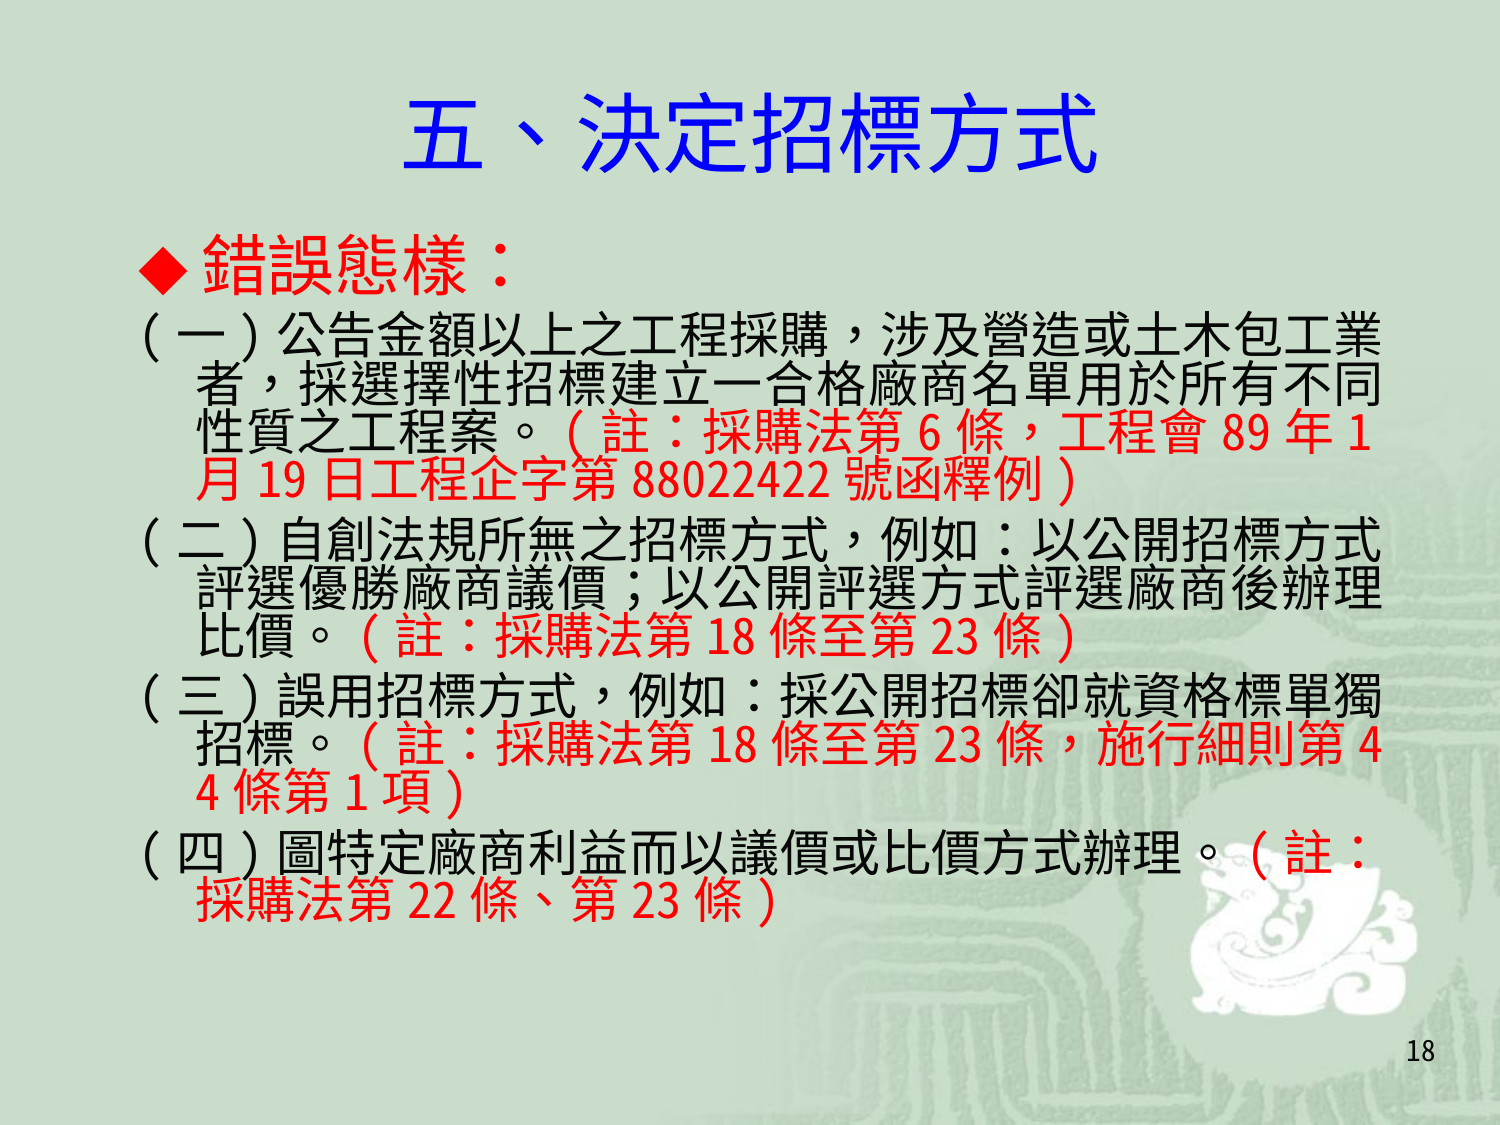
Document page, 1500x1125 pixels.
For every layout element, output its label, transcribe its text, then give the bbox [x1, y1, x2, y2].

title 五、決定招標方式 [49, 37, 1451, 225]
text_box <編號> [1074, 1024, 1451, 1103]
picture [0, 0, 1500, 1125]
list ◆錯誤態樣： (一)公告金額以上之工程採購，涉及營造或土木包工業者，採選擇性招標建立一合格廠商名單用於所有不同性質之工程案。(註：採購法第6條，工程會89年1月19日工程企字第88022422號函釋例) (二)自創法規所無之招標方式，例如：以公開招標方式評選優勝廠商議價；以公開評選方式評選廠商後辦理比價。(註：採購法第18條至第23條) (三)誤用招標方式，例如：採公開招標卻就資格標單獨招標。(註：採購法第18條至第23條，施行細則第44條第1項) (四)圖特定廠商利益而以議價或比價方式辦理。(註：採購法第22條、第23條) [123, 231, 1399, 972]
